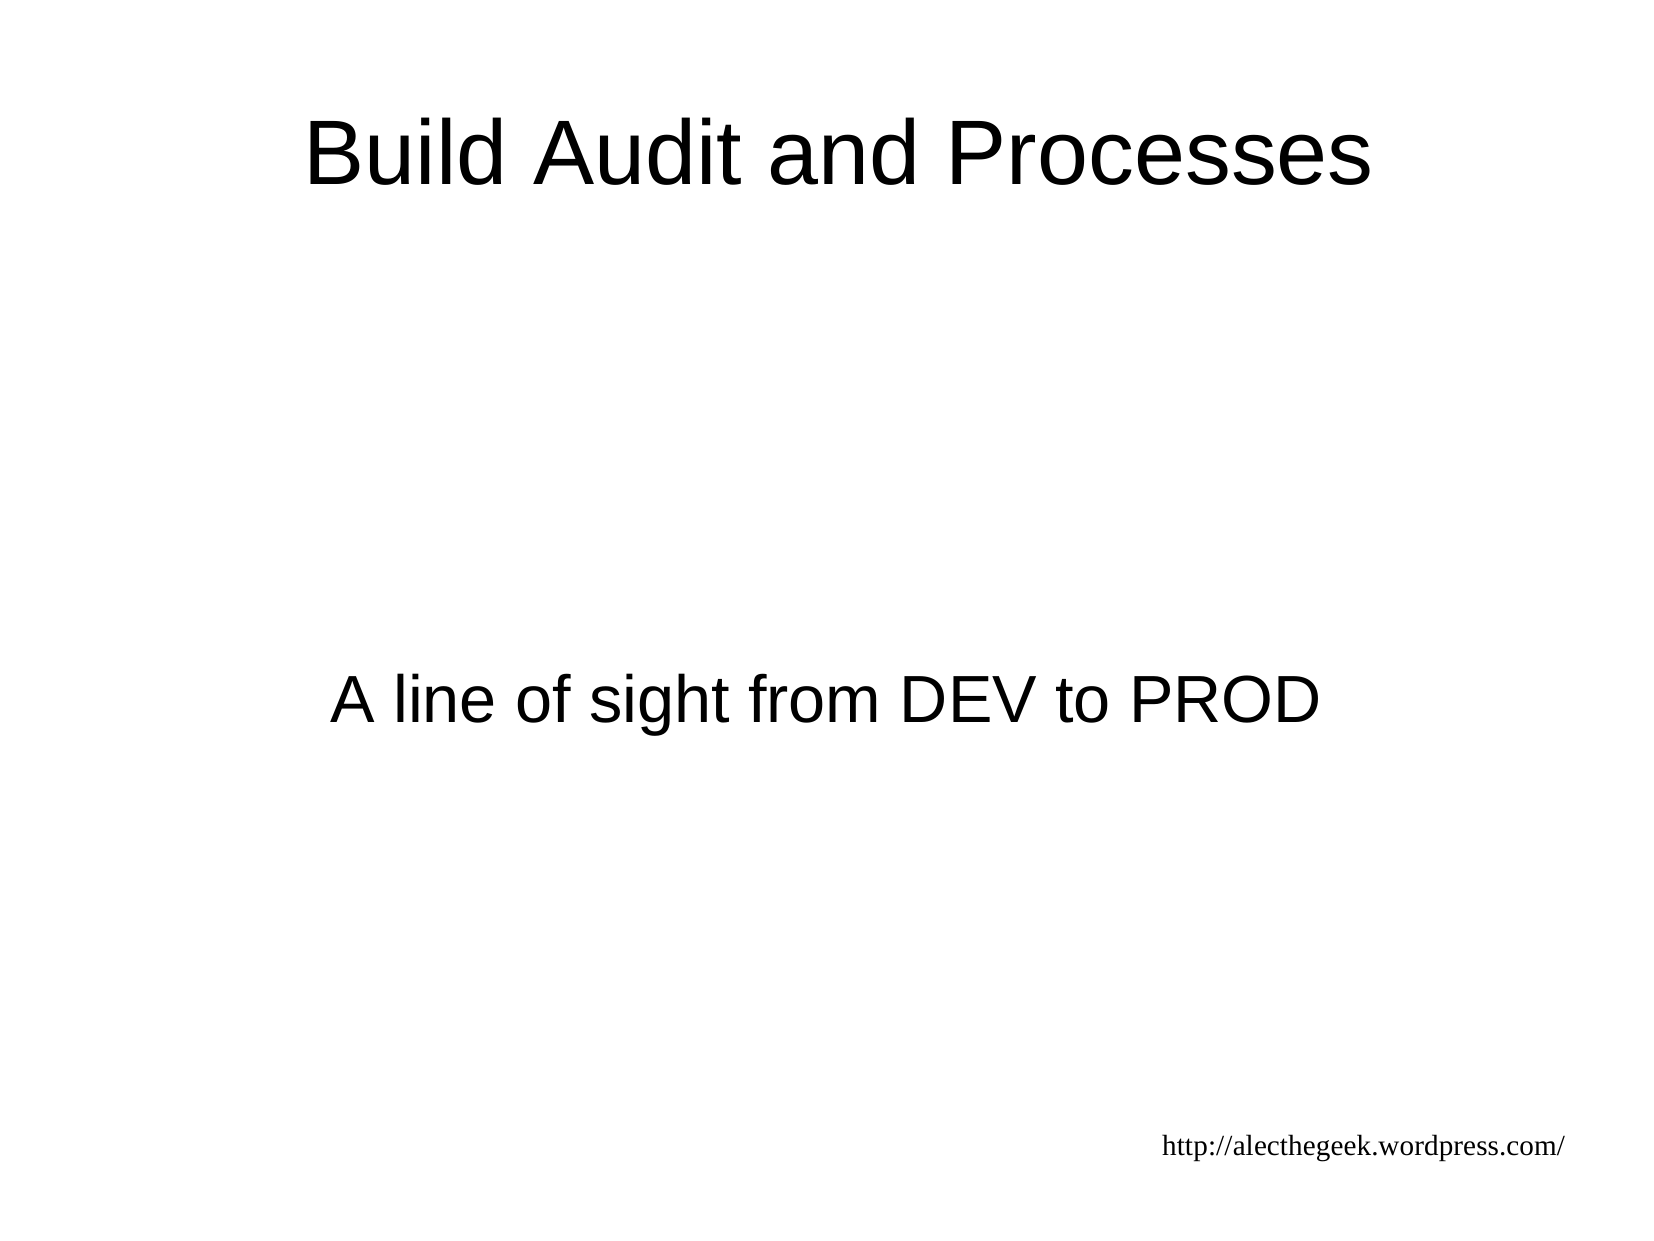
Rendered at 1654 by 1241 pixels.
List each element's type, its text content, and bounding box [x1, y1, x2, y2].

title Build Audit and Processes [82, 49, 1571, 257]
subtitle A line of sight from DEV to PROD [82, 297, 1571, 1102]
